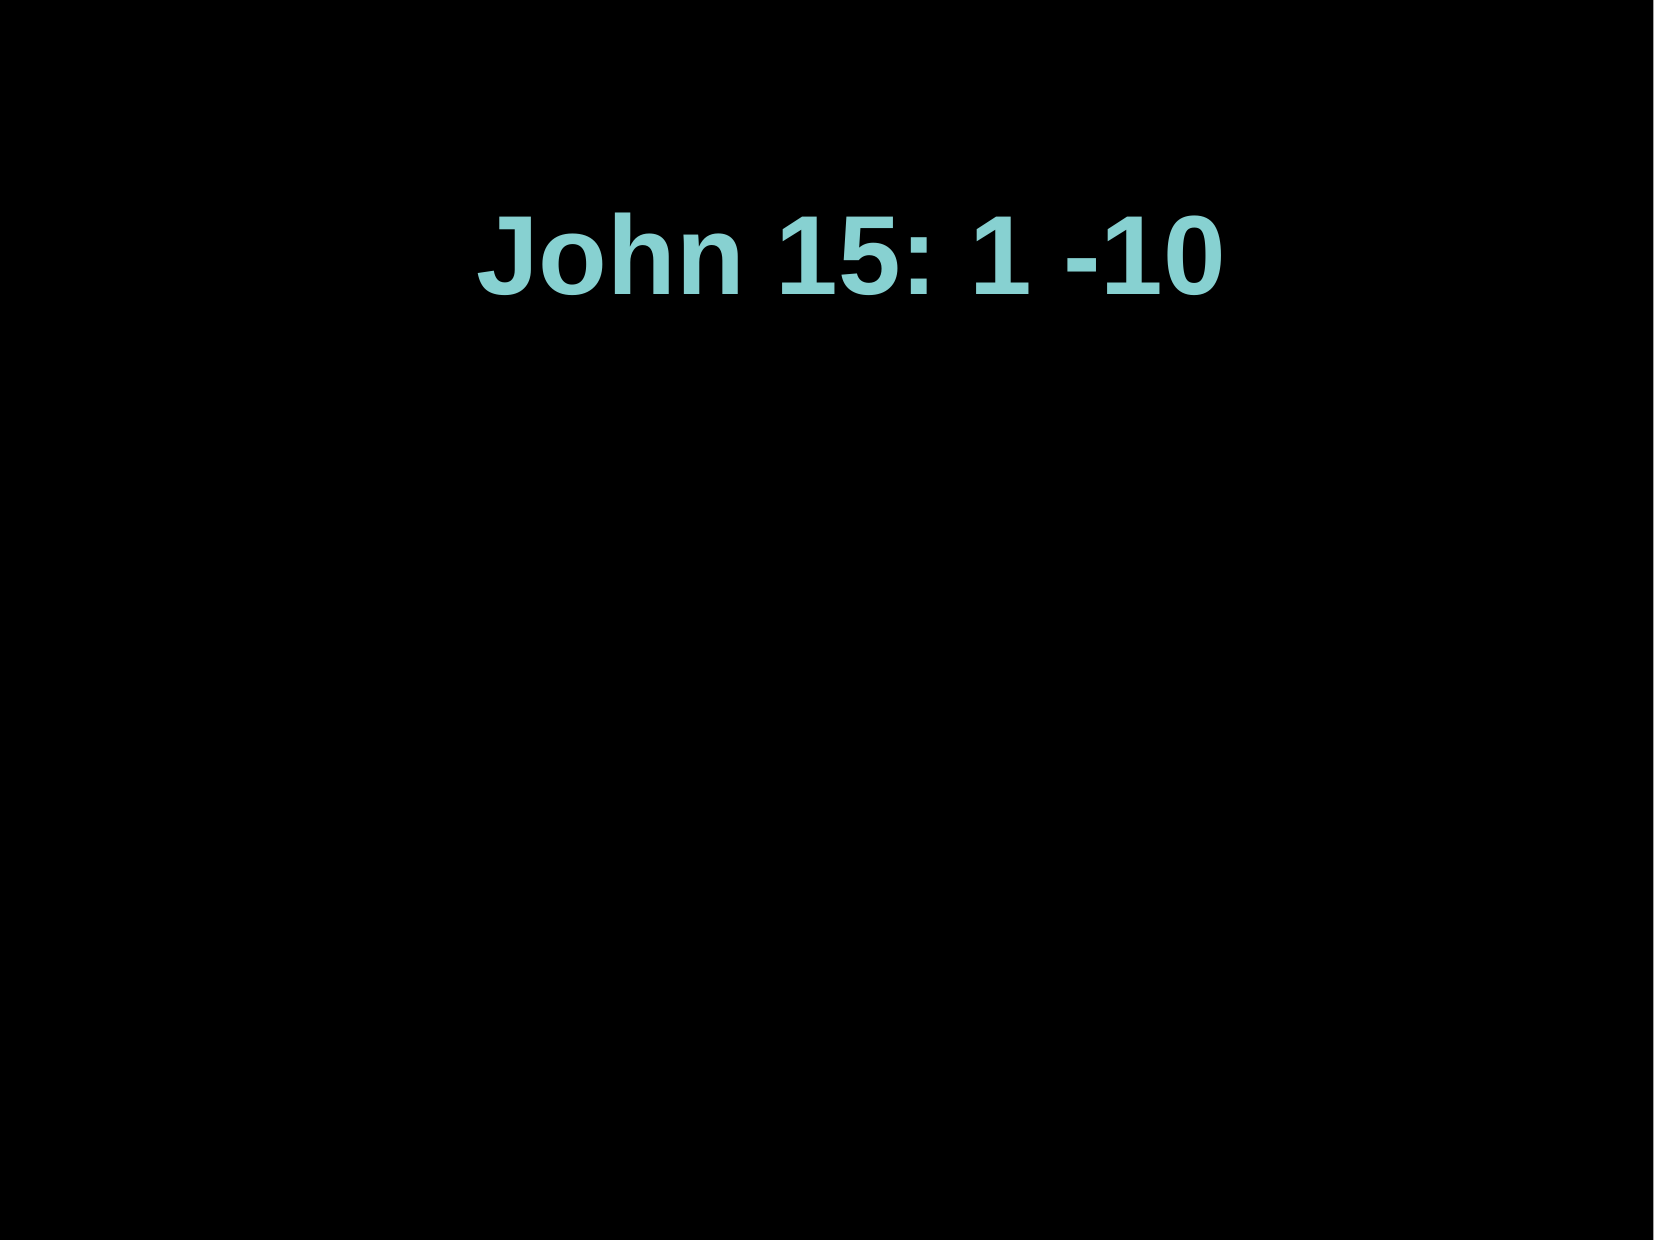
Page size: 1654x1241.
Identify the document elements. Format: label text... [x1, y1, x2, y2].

text_box John 15: 1 -10 [59, 59, 1603, 1179]
